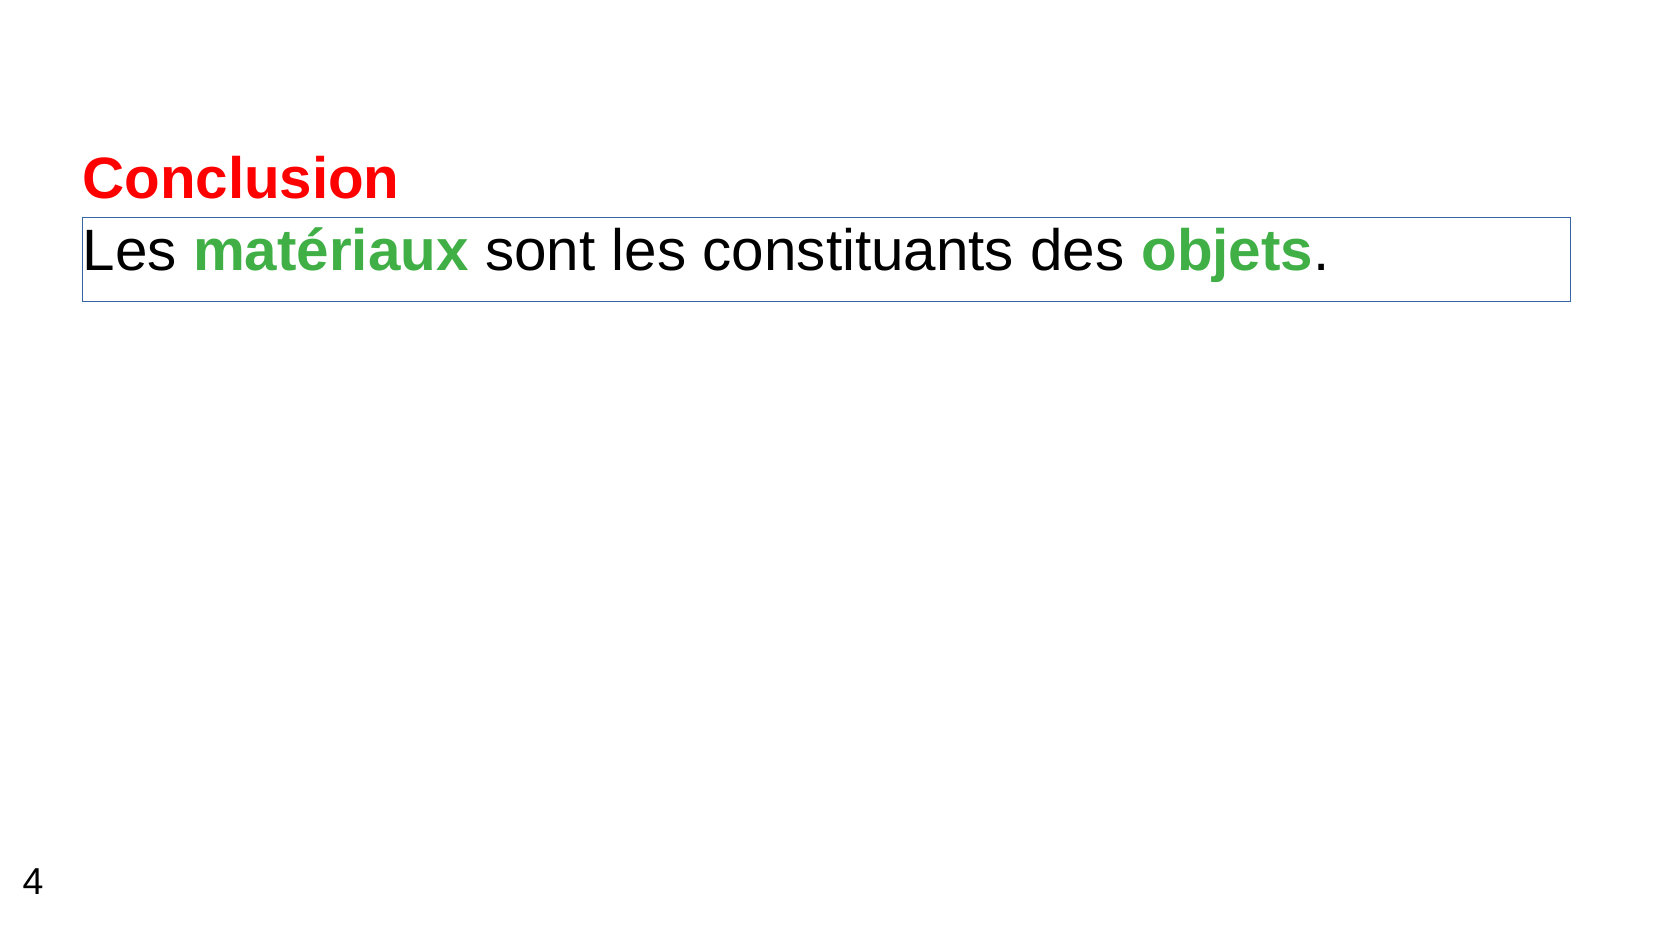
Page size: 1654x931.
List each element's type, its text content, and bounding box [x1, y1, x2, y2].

title Conclusion [82, 137, 1571, 217]
text_box <number> [7, 853, 637, 924]
list Les matériaux sont les constituants des objets. [82, 217, 1571, 302]
